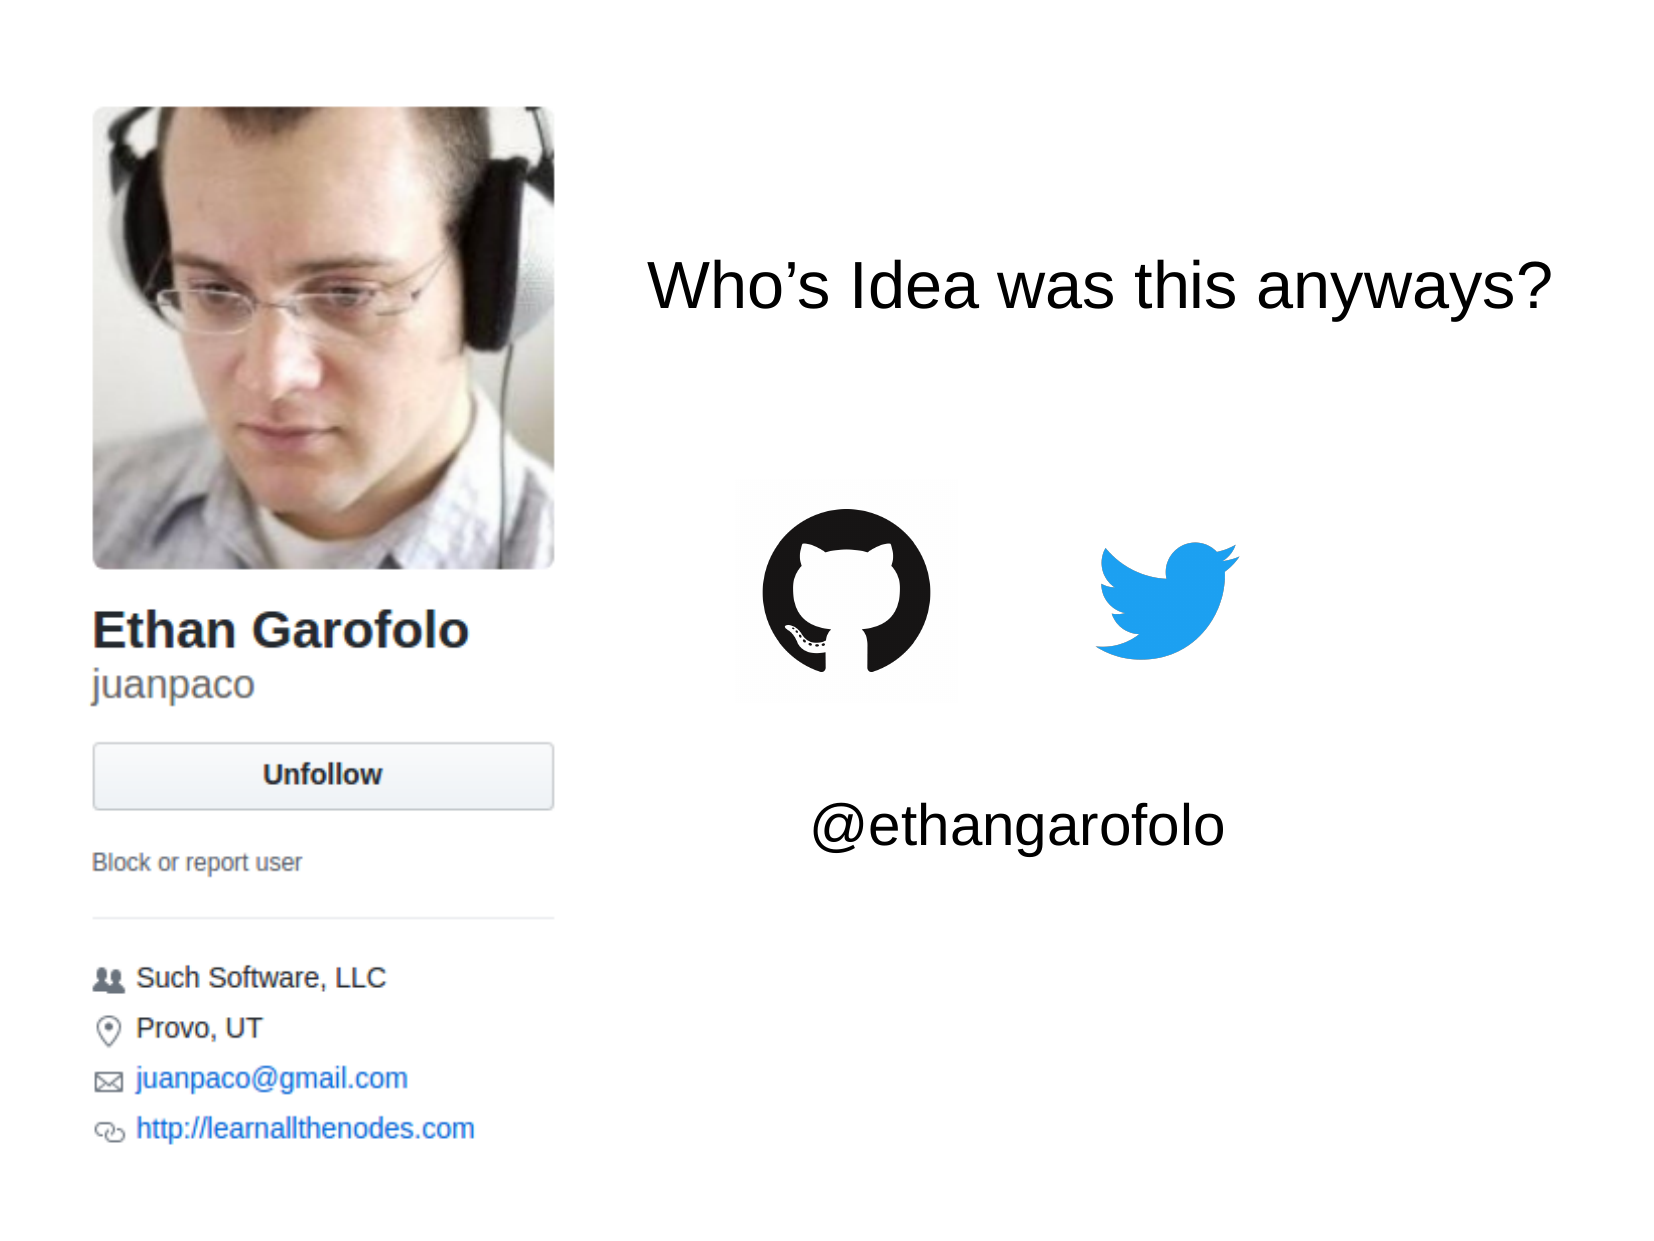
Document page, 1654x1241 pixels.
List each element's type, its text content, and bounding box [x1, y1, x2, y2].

subtitle Who’s Idea was this anyways? [356, 0, 1654, 766]
text_box @ethangarofolo [795, 785, 1366, 931]
picture [735, 479, 958, 703]
picture [59, 59, 601, 1179]
picture [1095, 542, 1240, 661]
